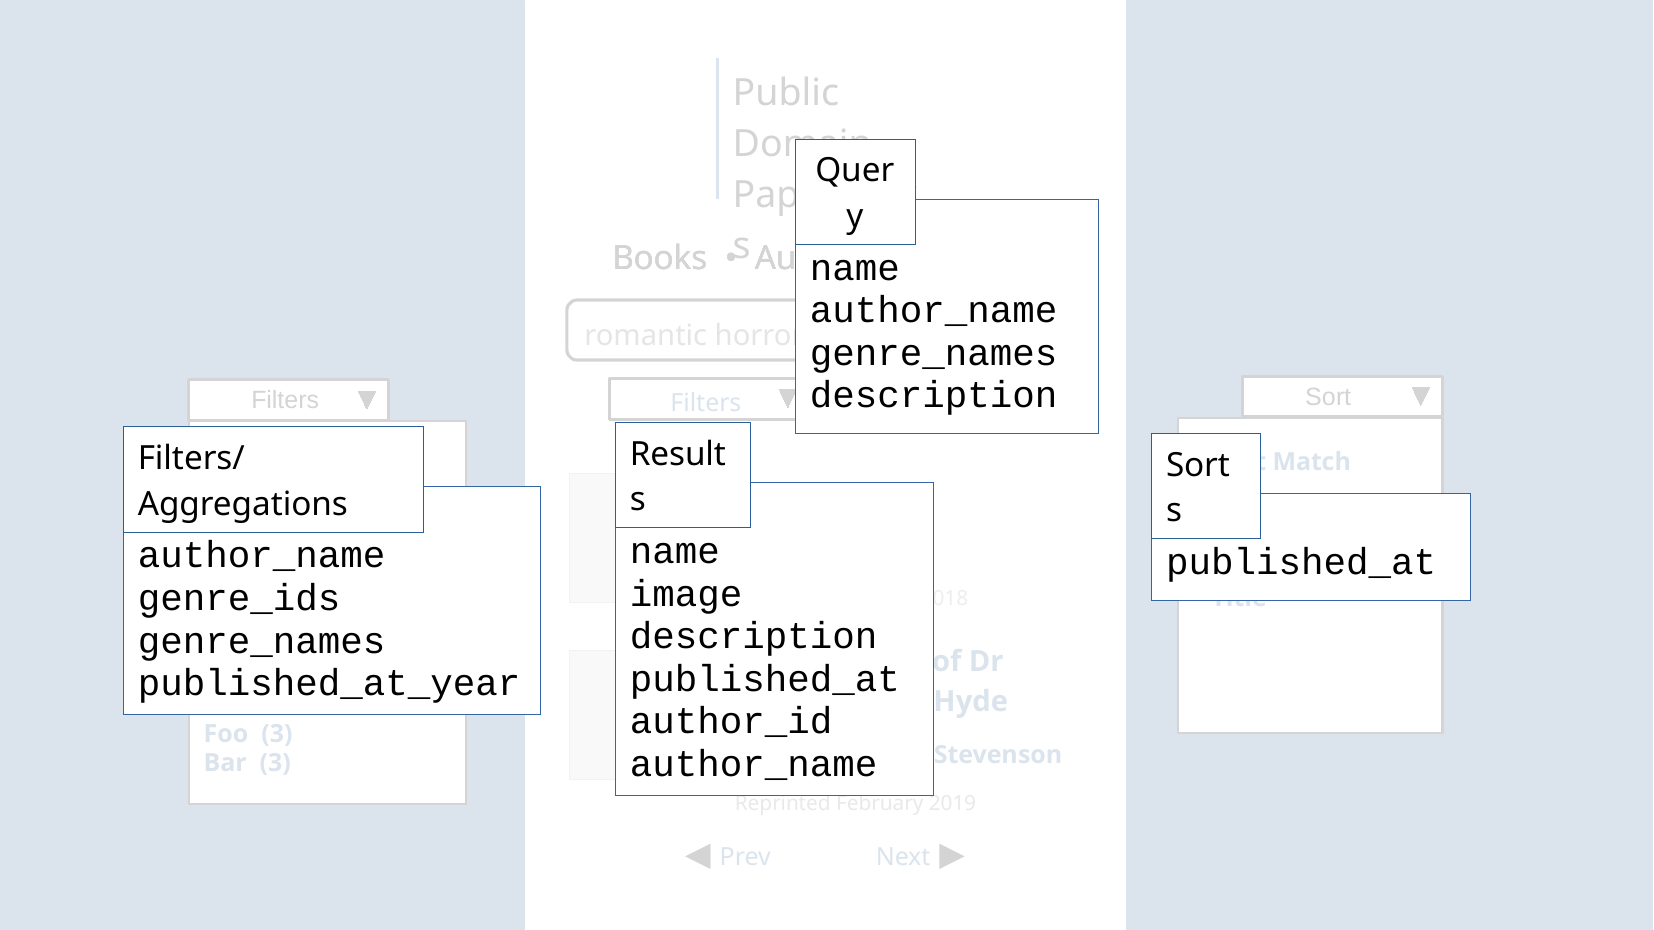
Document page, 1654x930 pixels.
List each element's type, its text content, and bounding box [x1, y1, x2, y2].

text_box Sorts [1151, 433, 1261, 494]
text_box [0, 0, 1653, 930]
text_box isbn name author_name genre_names description [795, 199, 1099, 434]
text_box name published_at [1151, 493, 1471, 601]
text_box Filters/Aggregations [123, 426, 424, 487]
text_box author_id author_name genre_ids genre_names published_at_year [123, 486, 541, 715]
text_box Results [615, 422, 751, 483]
text_box Query [795, 139, 916, 200]
text_box id name image description published_at author_id author_name [615, 482, 934, 796]
